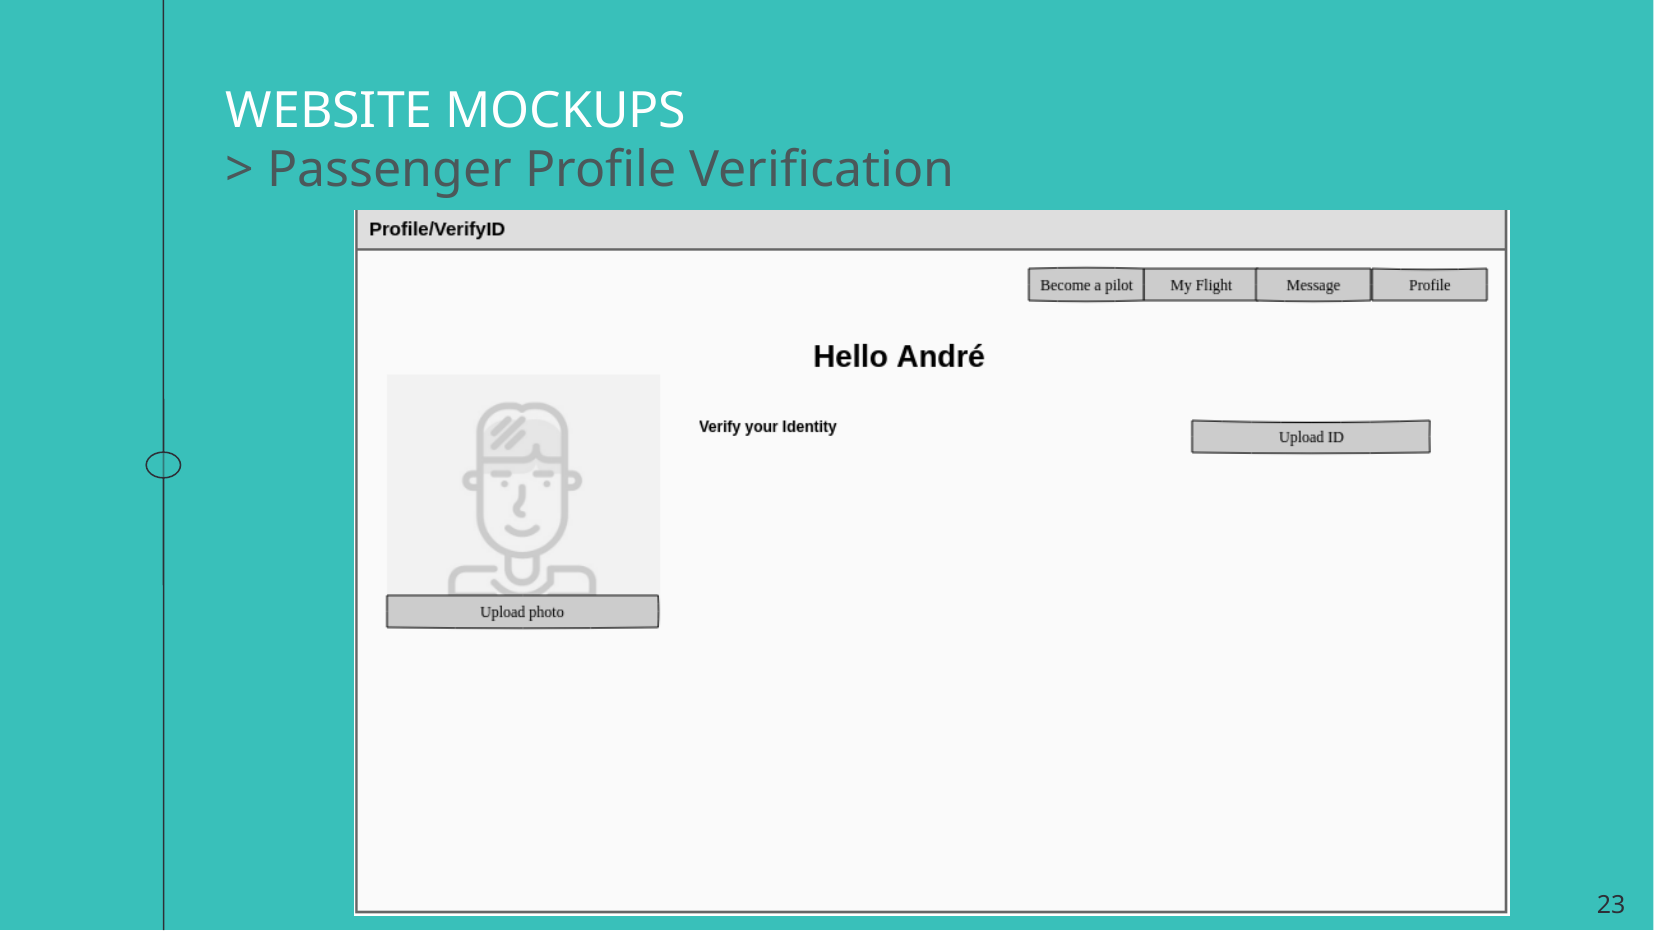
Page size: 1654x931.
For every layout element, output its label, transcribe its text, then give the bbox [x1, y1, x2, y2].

title > Passenger Profile Verification [210, 153, 1451, 212]
title WEBSITE MOCKUPS [210, 90, 1451, 153]
slide_number <numéro> [1541, 873, 1641, 931]
picture [354, 210, 1510, 916]
